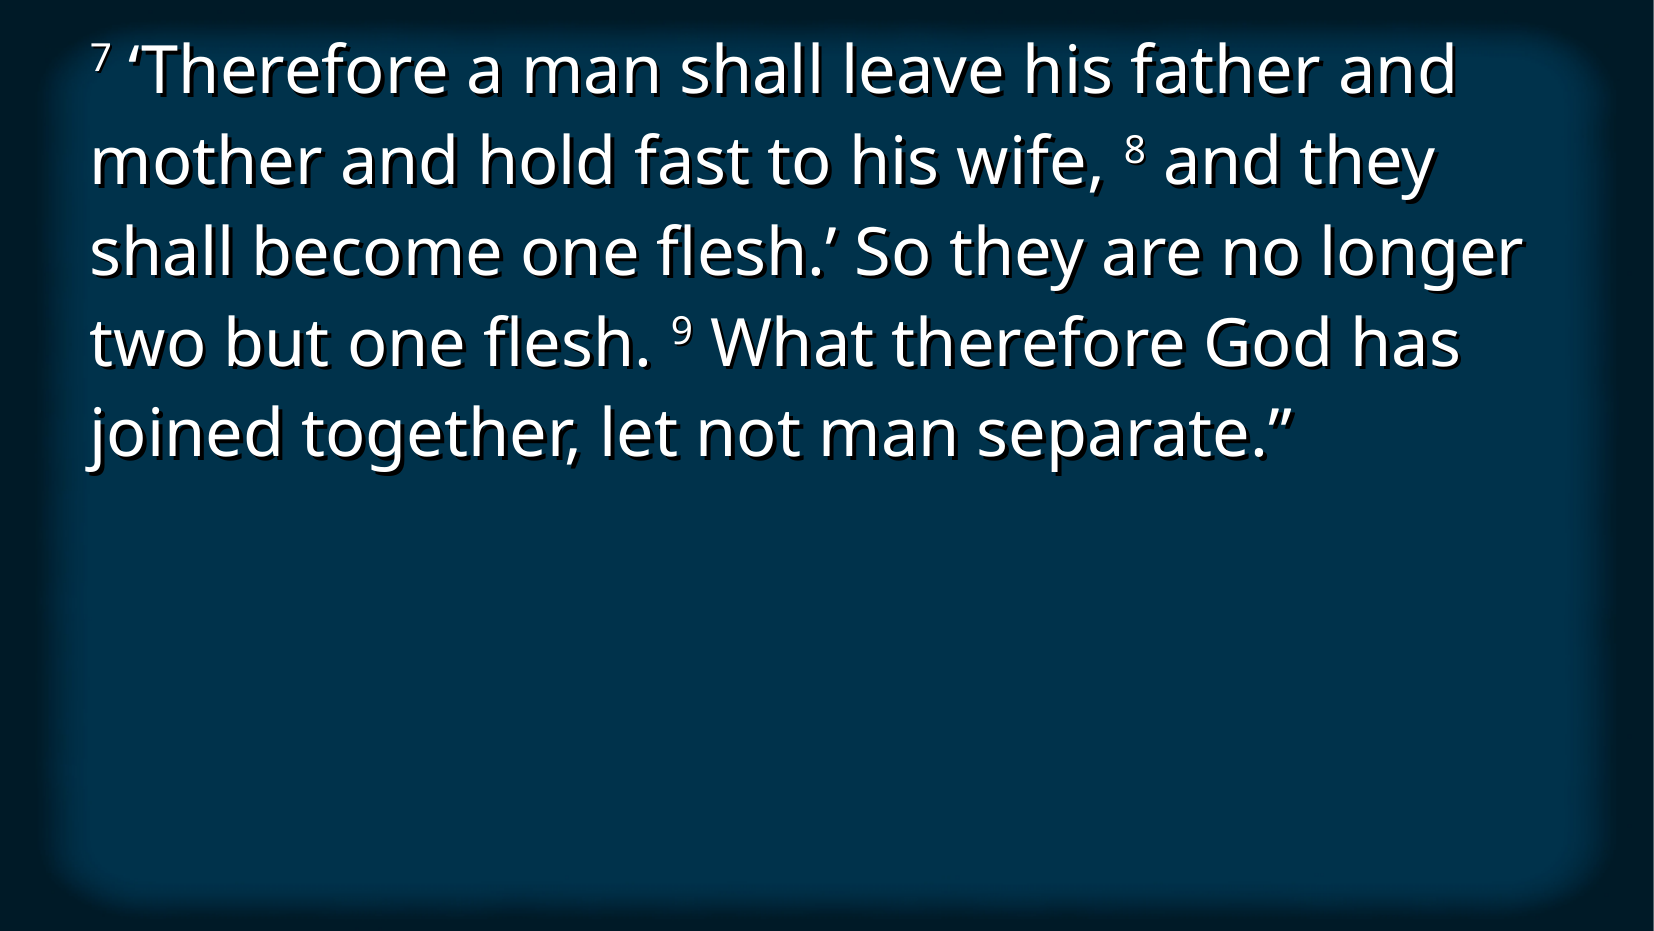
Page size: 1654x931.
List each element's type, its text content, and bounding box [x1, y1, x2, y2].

text_box 7 ‘Therefore a man shall leave his father and mother and hold fast to his wife, 8 and they shall become one flesh.’ So they are no longer two but one flesh. 9 What therefore God has joined together, let not man separate.” [75, 15, 1576, 474]
picture [0, 0, 1654, 931]
